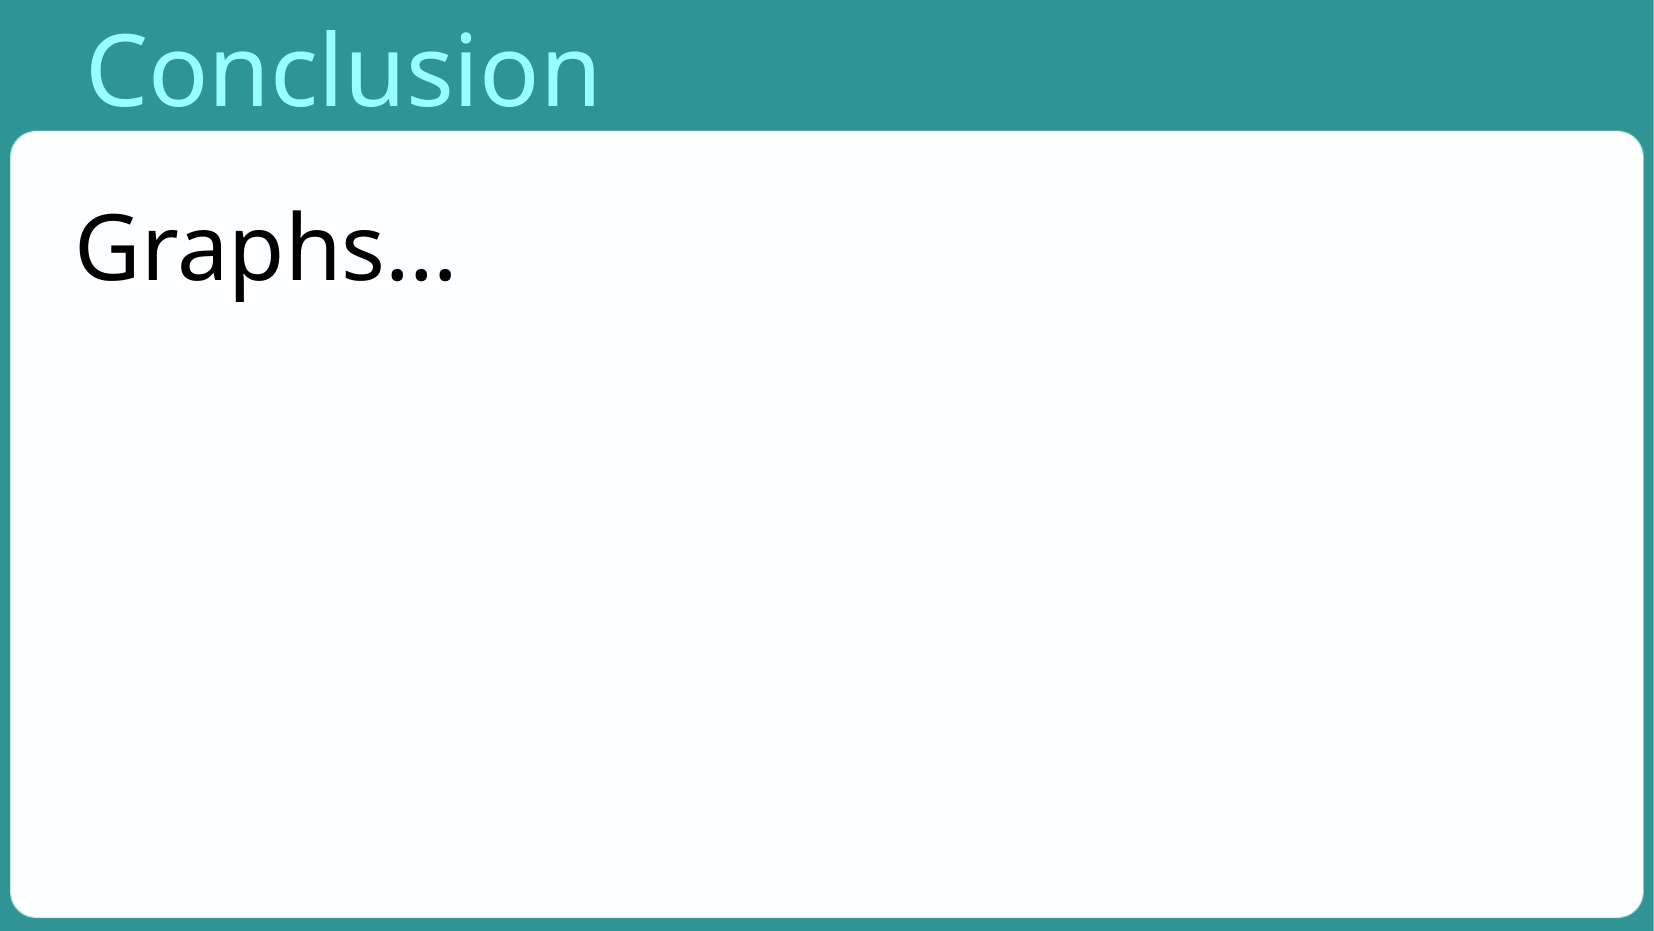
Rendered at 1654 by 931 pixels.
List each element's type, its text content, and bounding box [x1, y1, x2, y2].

title Conclusion [85, 8, 1574, 126]
picture [0, 0, 1654, 931]
text_box Graphs… [74, 182, 1587, 879]
